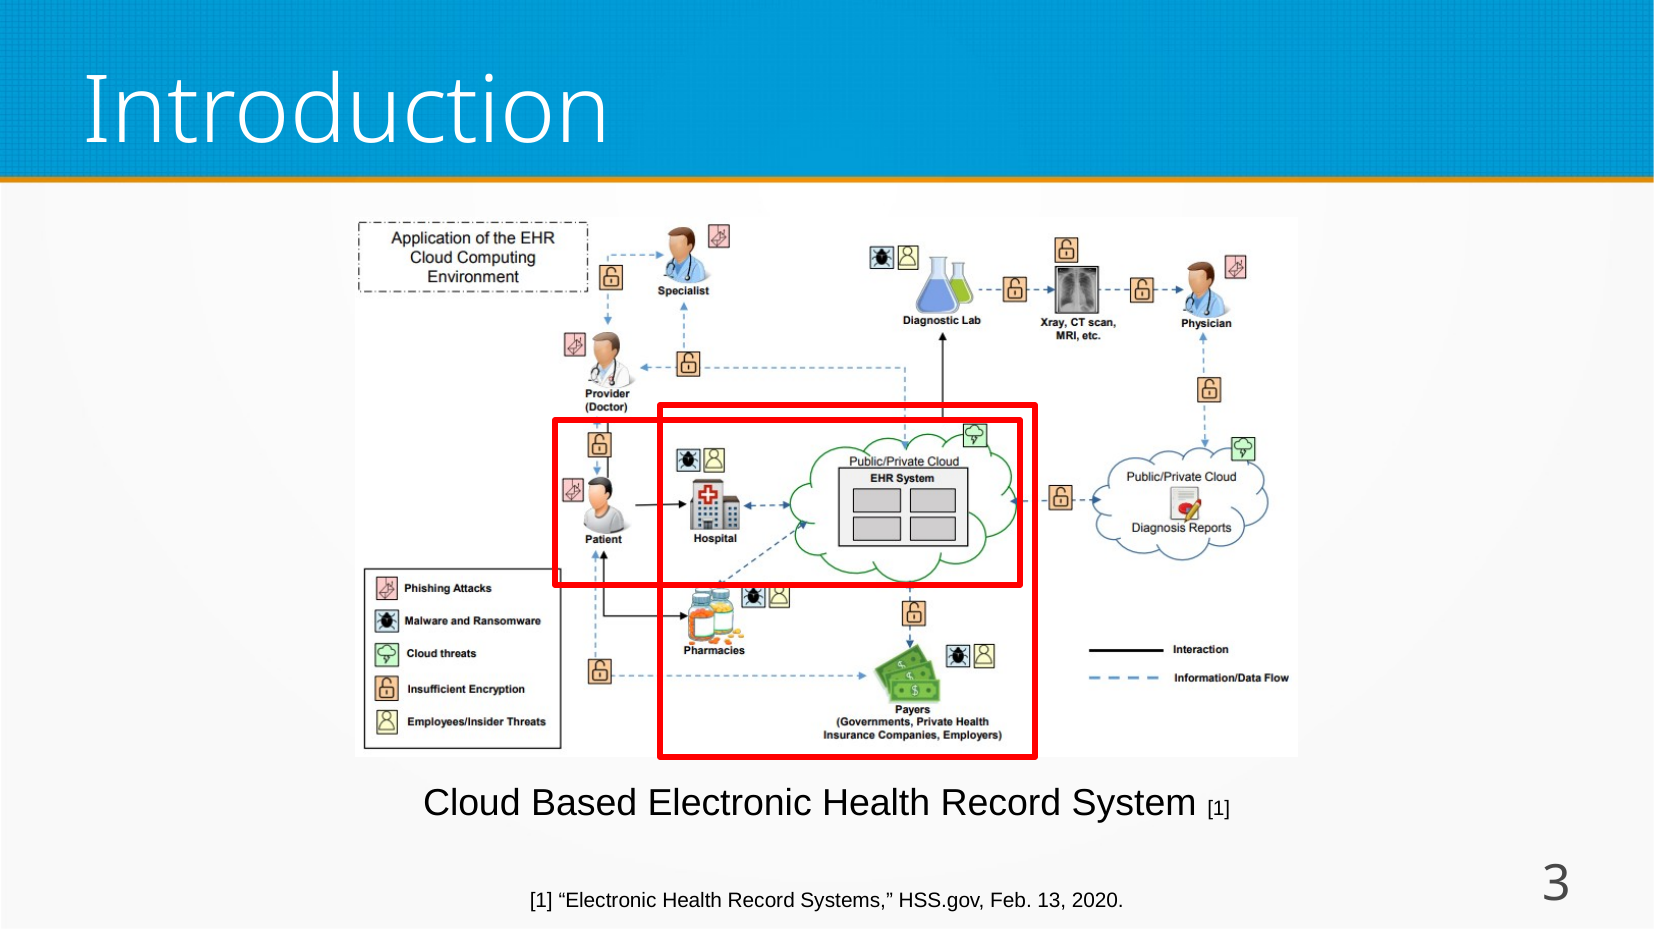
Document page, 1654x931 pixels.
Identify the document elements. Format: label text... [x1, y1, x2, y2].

picture [0, 175, 1654, 931]
title Introduction [82, 14, 1571, 171]
text_box Cloud Based Electronic Health Record System [1] [1] “Electronic Health Record Systems,” HSS.gov, Feb. 13, 2020. [408, 774, 1246, 920]
